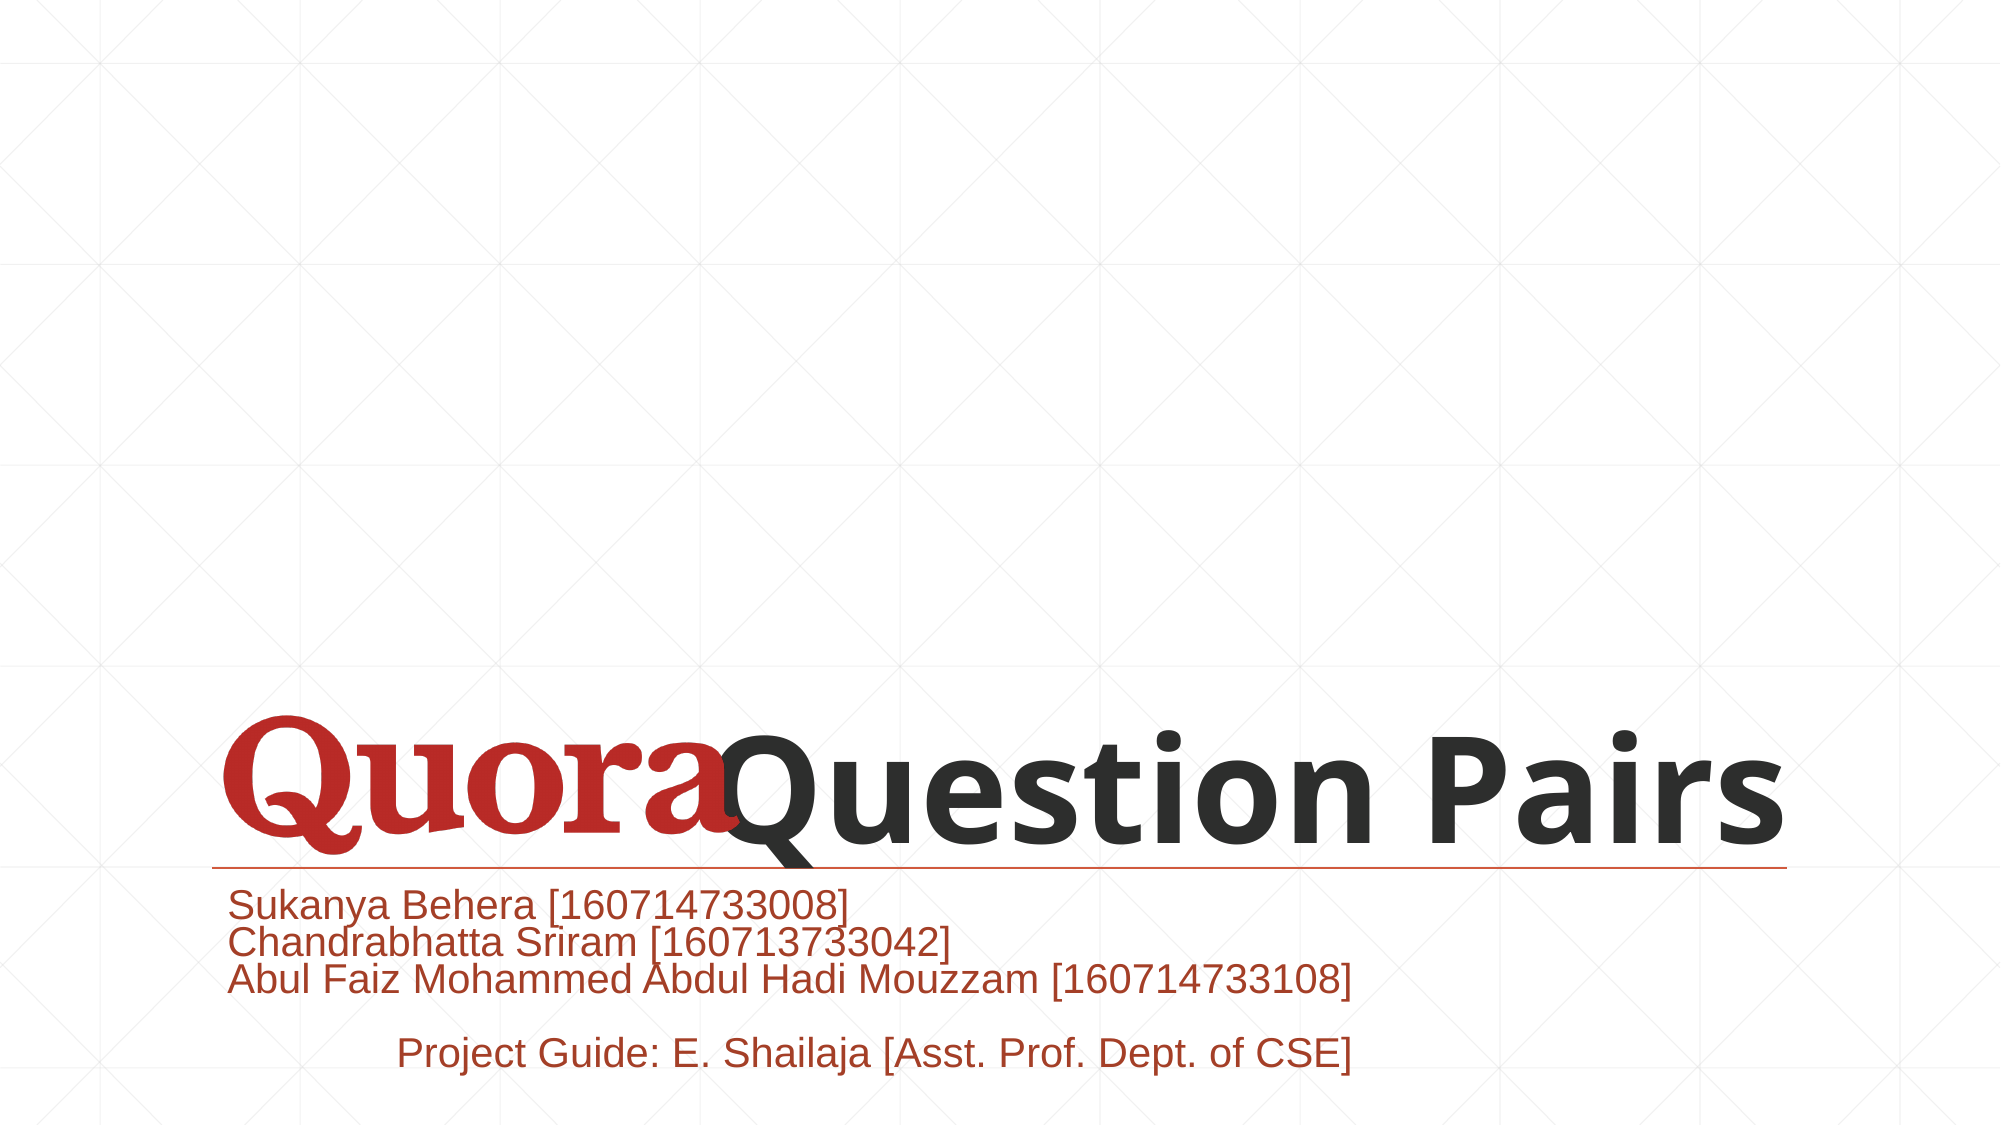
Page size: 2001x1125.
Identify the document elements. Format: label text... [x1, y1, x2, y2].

picture [222, 714, 741, 855]
title Question Pairs [212, 672, 1808, 883]
subtitle Sukanya Behera [160714733008] Chandrabhatta Sriram [160713733042] Abul Faiz Mohammed Abdul Hadi Mouzzam [160714733108] Project Guide: E. Shailaja [Asst. Prof. Dept. of CSE] [212, 882, 1788, 1107]
